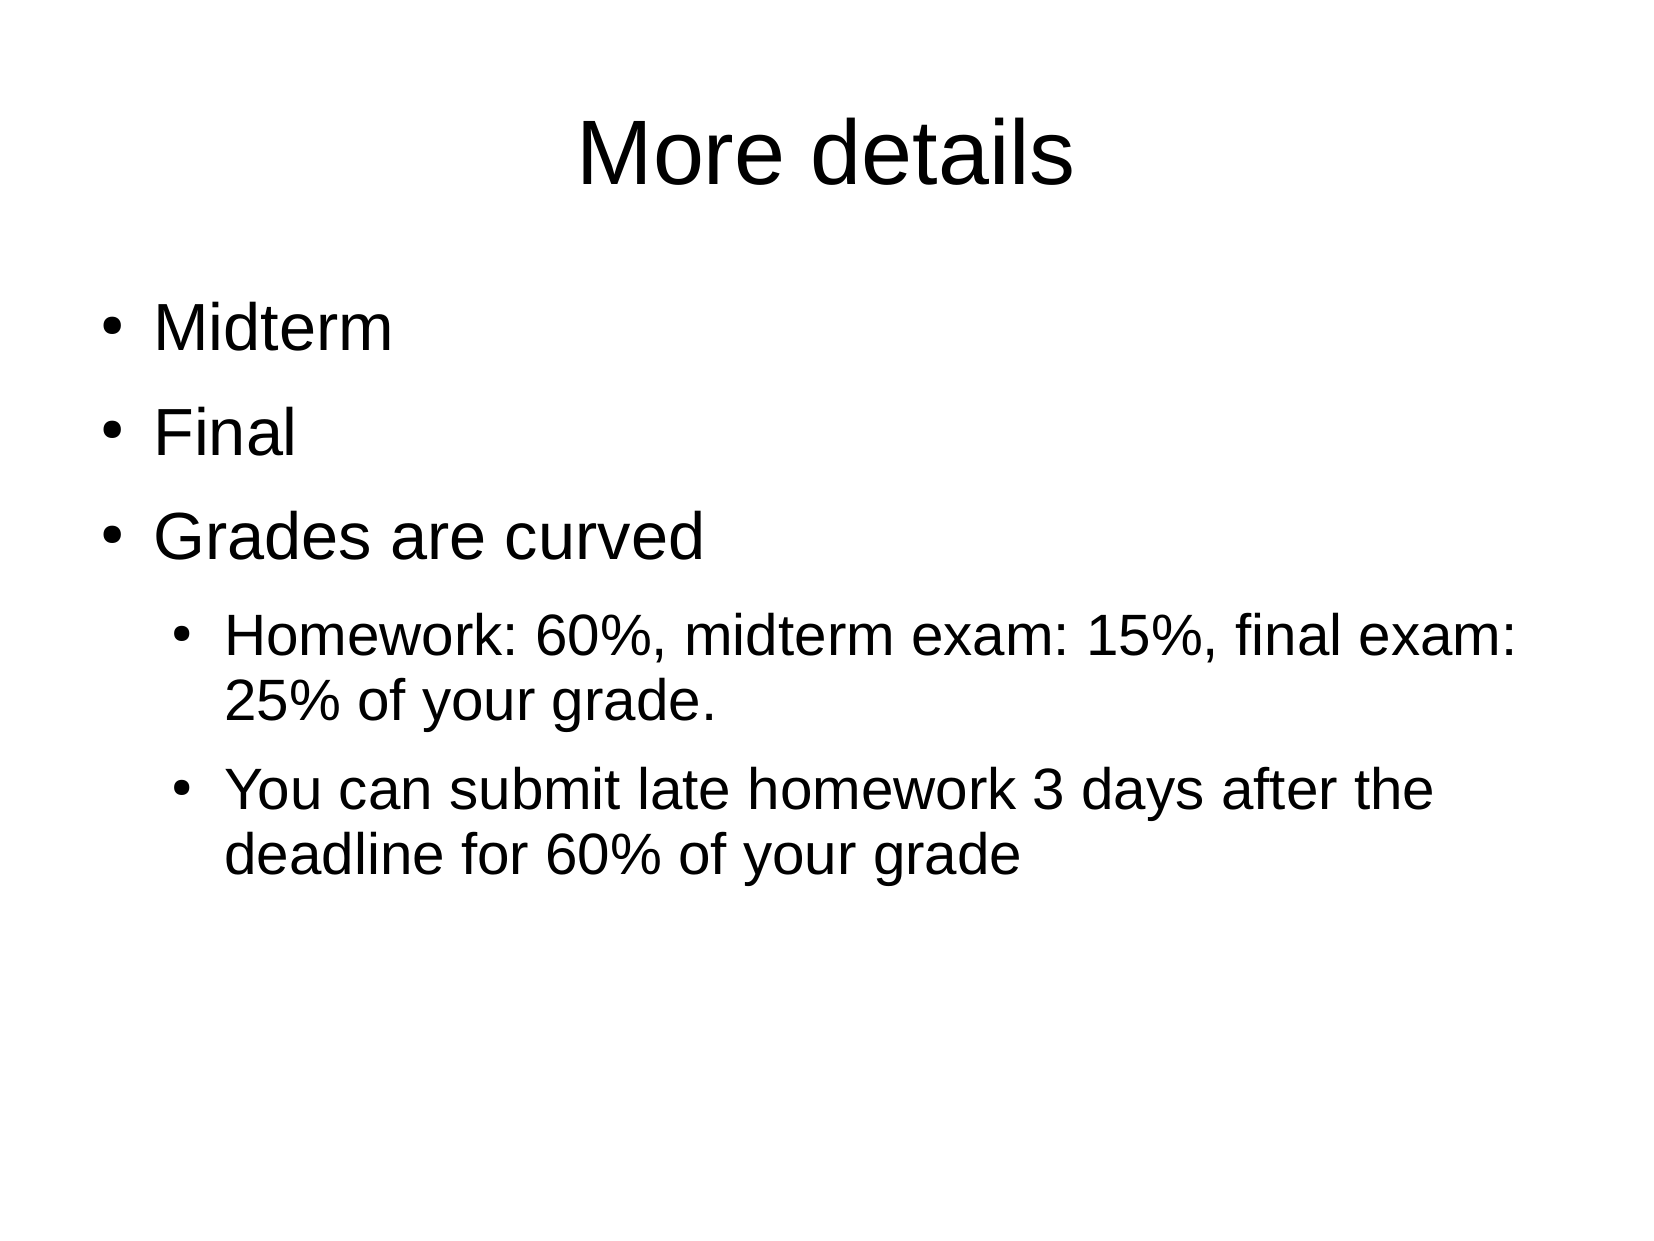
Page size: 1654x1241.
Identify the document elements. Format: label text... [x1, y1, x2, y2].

title More details [82, 49, 1571, 257]
list Midterm Final Grades are curved Homework: 60%, midterm exam: 15%, final exam: 25% of your grade. You can submit late homework 3 days after the deadline for 60% of your grade [82, 290, 1571, 1010]
